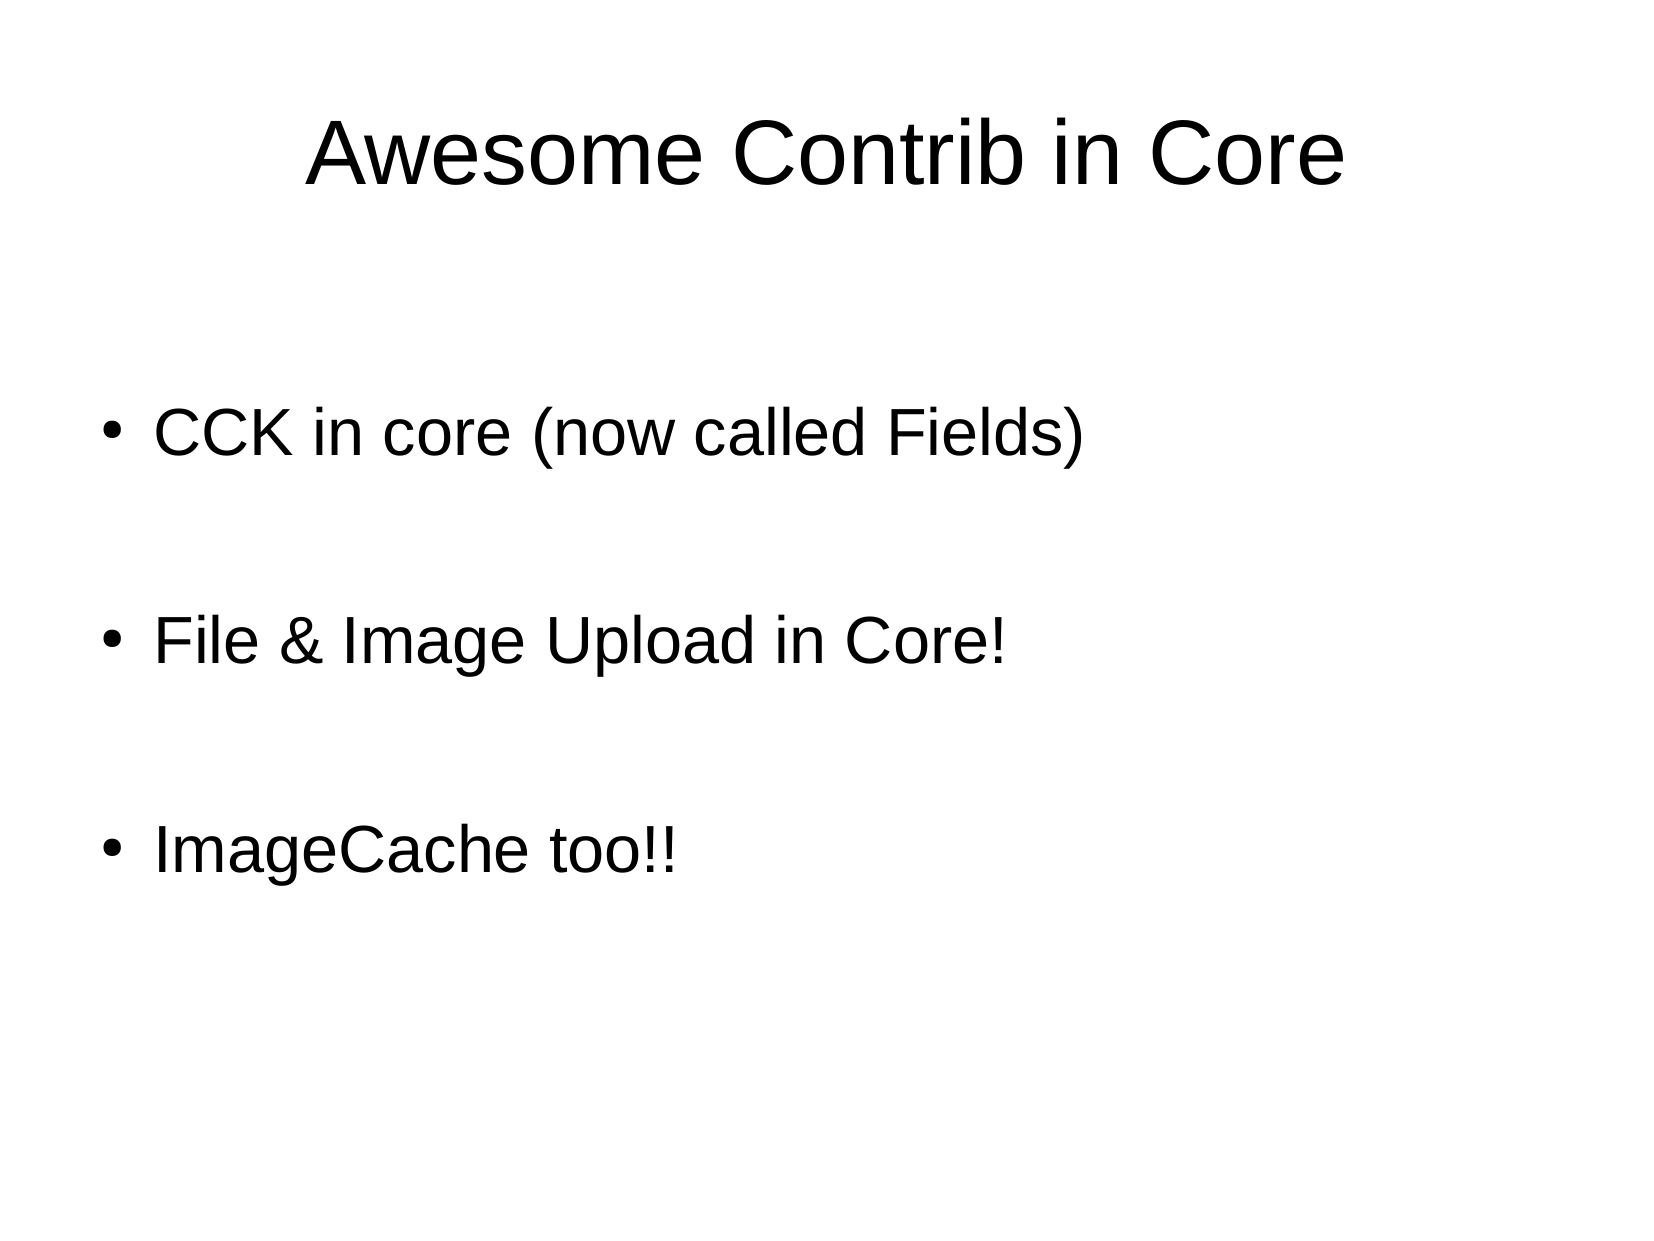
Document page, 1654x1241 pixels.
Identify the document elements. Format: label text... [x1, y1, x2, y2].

list CCK in core (now called Fields) File & Image Upload in Core! ImageCache too!! [82, 290, 1571, 1109]
title Awesome Contrib in Core [82, 49, 1571, 257]
